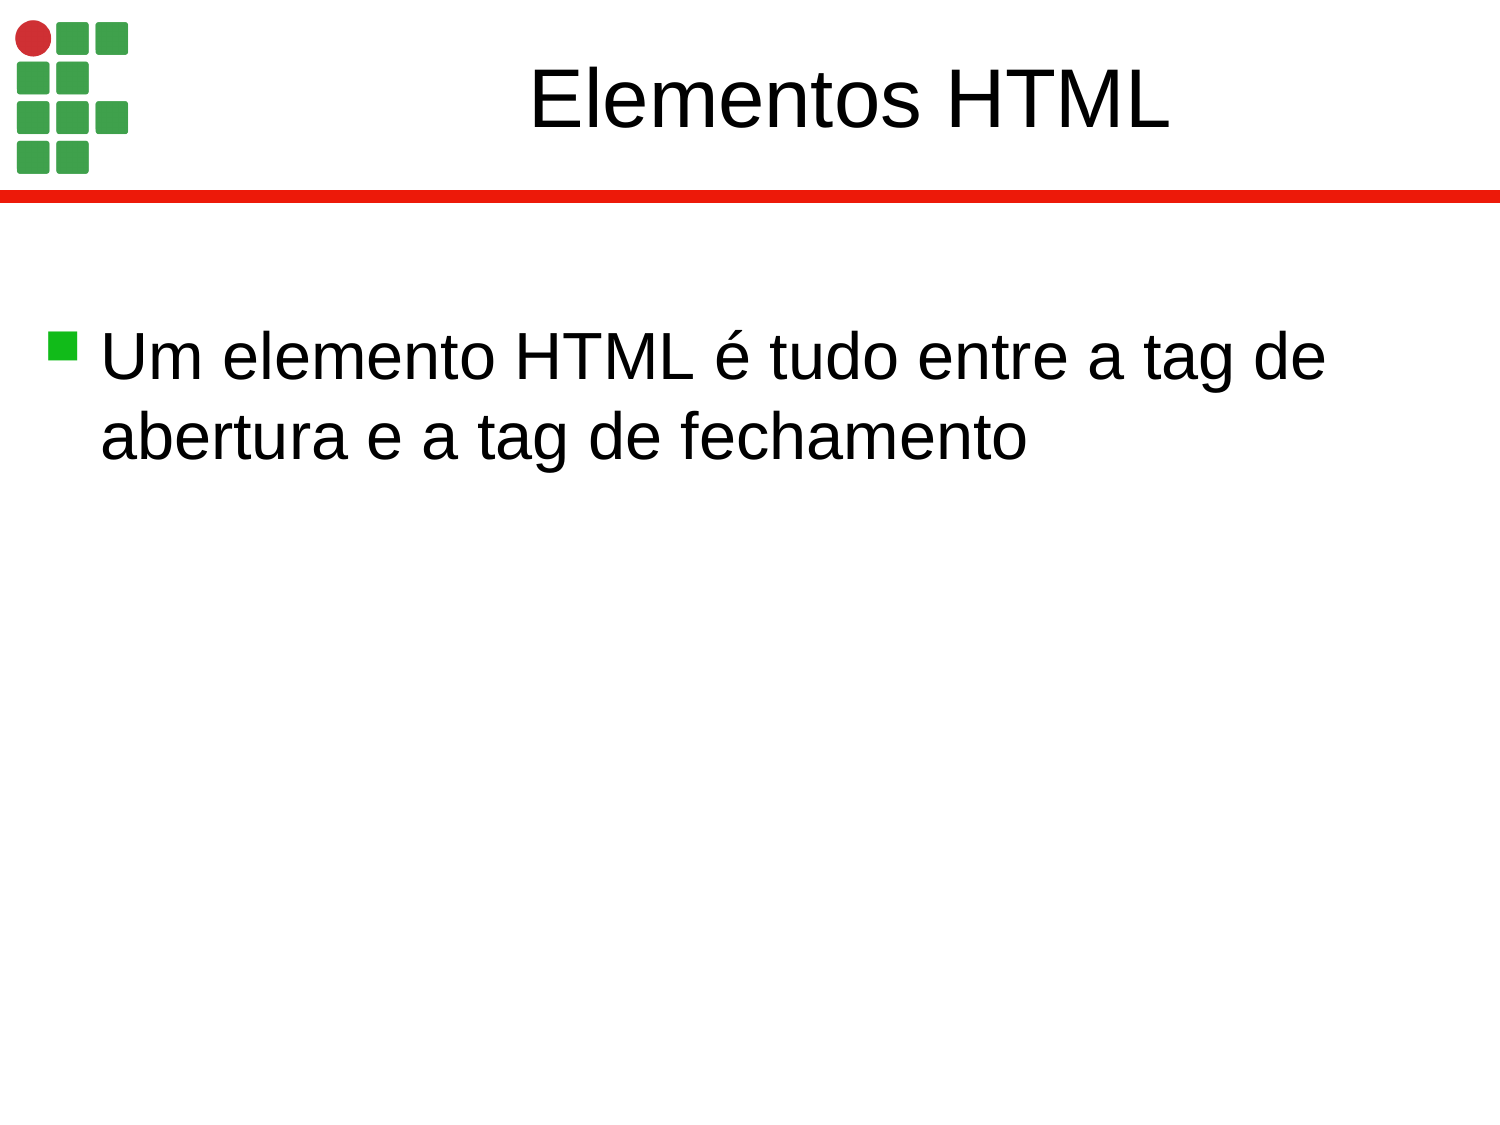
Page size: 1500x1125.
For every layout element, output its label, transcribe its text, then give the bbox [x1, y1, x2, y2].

list Um elemento HTML é tudo entre a tag de abertura e a tag de fechamento [29, 207, 1471, 1087]
picture [14, 16, 130, 178]
title Elementos HTML [230, 0, 1471, 202]
